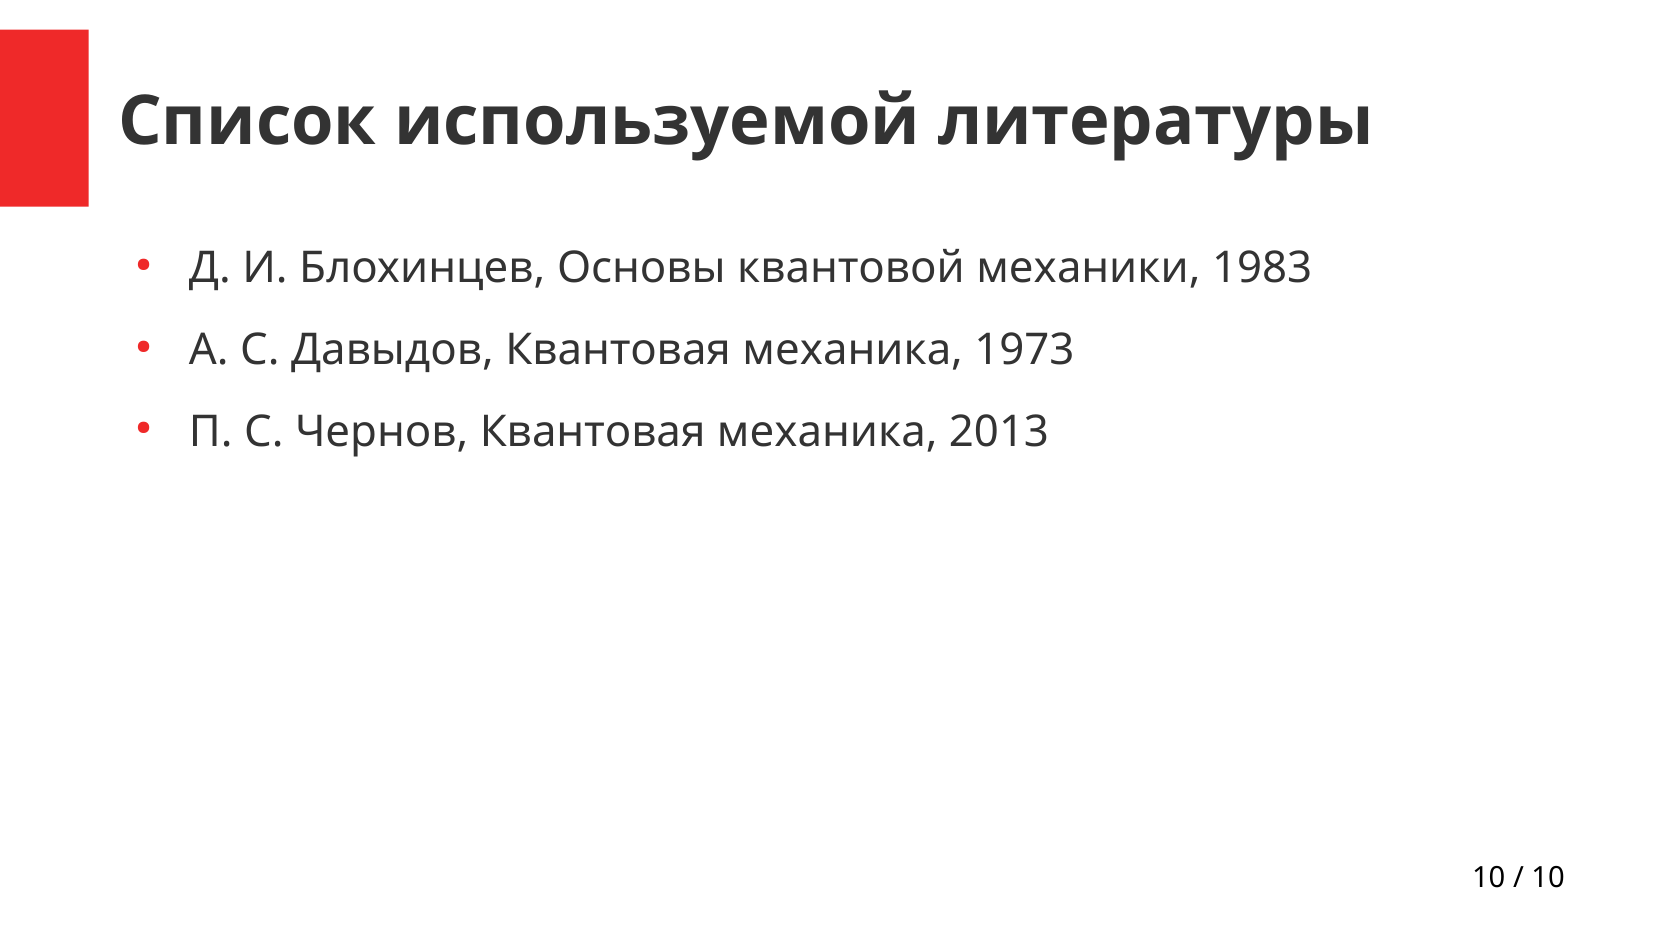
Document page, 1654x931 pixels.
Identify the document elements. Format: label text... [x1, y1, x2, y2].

list Д. И. Блохинцев, Основы квантовой механики, 1983 А. С. Давыдов, Квантовая механика, 1973 П. С. Чернов, Квантовая механика, 2013 [118, 236, 1595, 798]
title Список используемой литературы [118, 29, 1595, 207]
